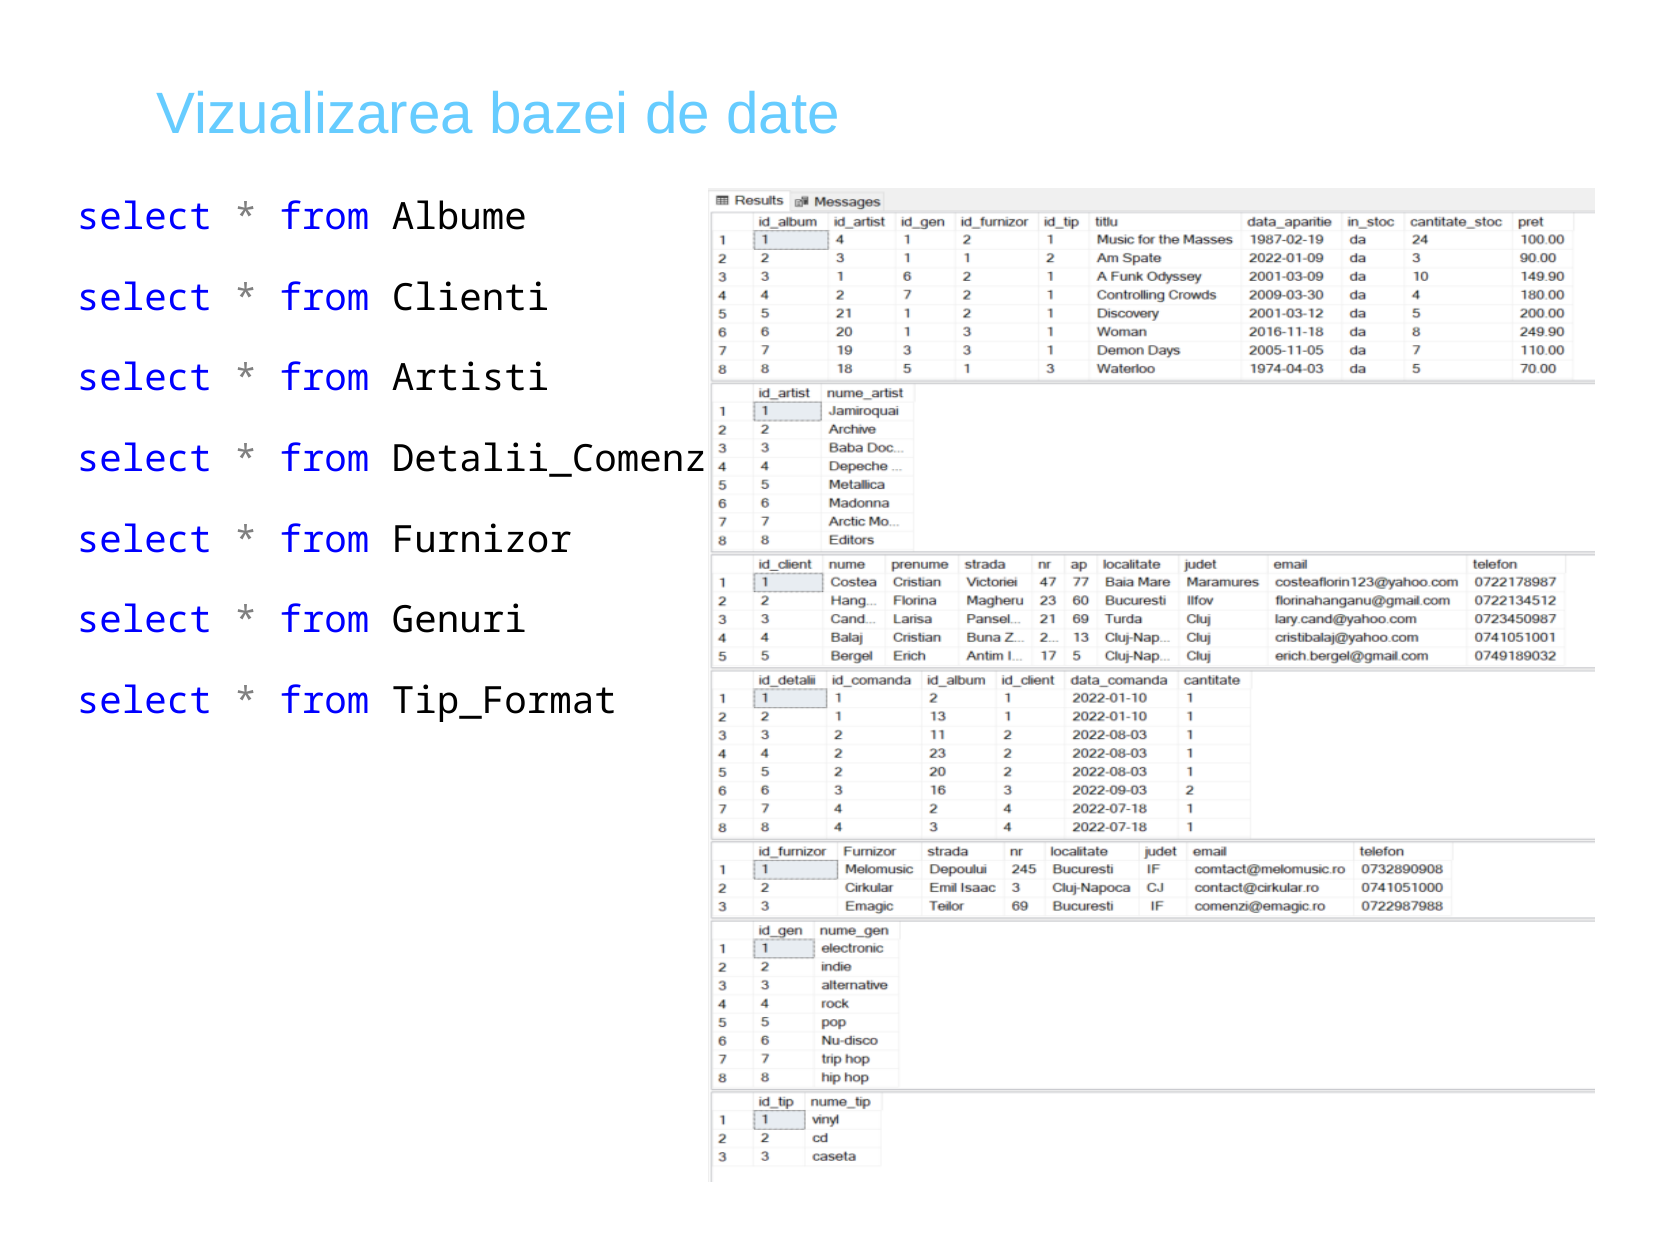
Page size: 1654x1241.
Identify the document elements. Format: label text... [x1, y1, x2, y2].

title Vizualizarea bazei de date [82, 49, 1571, 178]
picture [708, 188, 1595, 1182]
list select * from Albume select * from Clienti select * from Artisti select * from Detalii_Comenzi select * from Furnizor select * from Genuri select * from Tip_Format [76, 189, 708, 1009]
